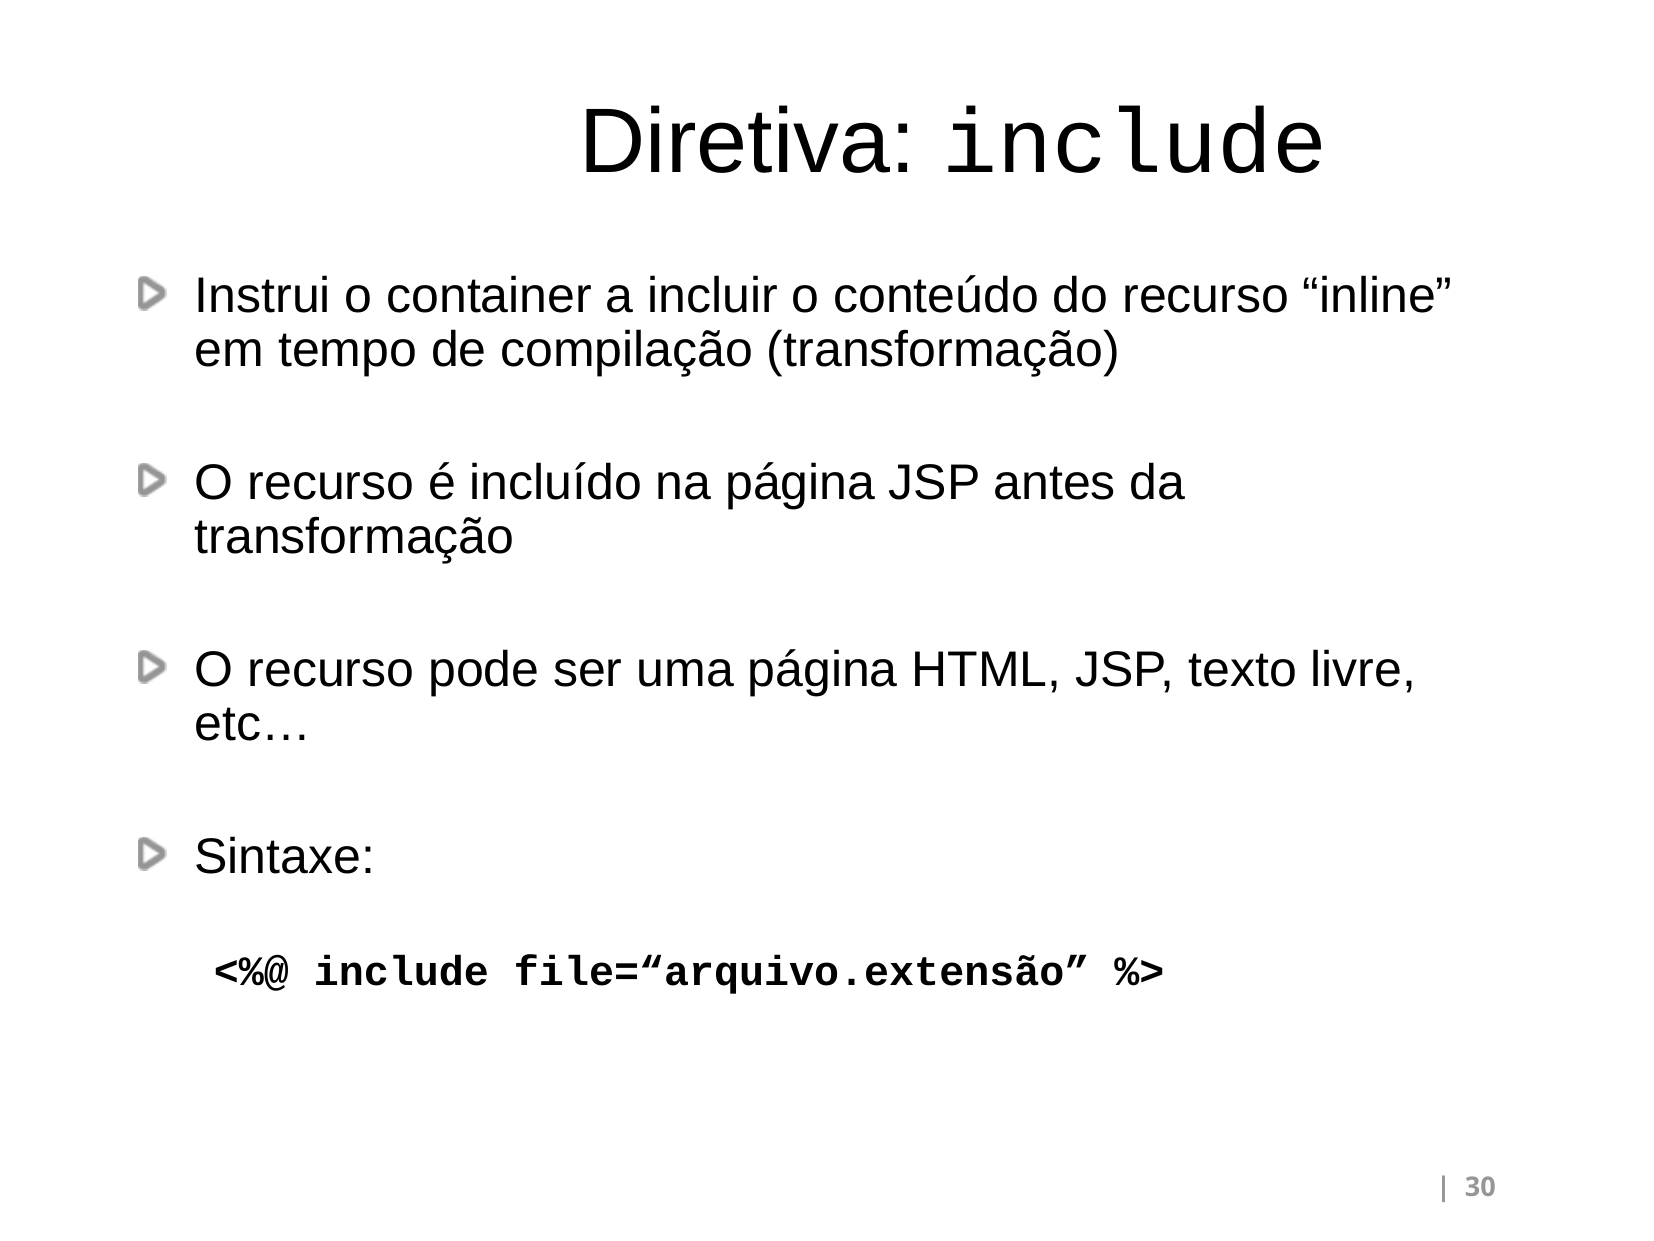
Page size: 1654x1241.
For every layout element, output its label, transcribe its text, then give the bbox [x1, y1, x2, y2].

title Diretiva: include [234, 0, 1640, 198]
list Instrui o container a incluir o conteúdo do recurso “inline” em tempo de compilação (transformação)‏ O recurso é incluído na página JSP antes da transformação O recurso pode ser uma página HTML, JSP, texto livre, etc… Sintaxe: <%@ include file=“arquivo.extensão” %> [124, 261, 1530, 1117]
text_box | <número> [711, 1162, 1511, 1217]
